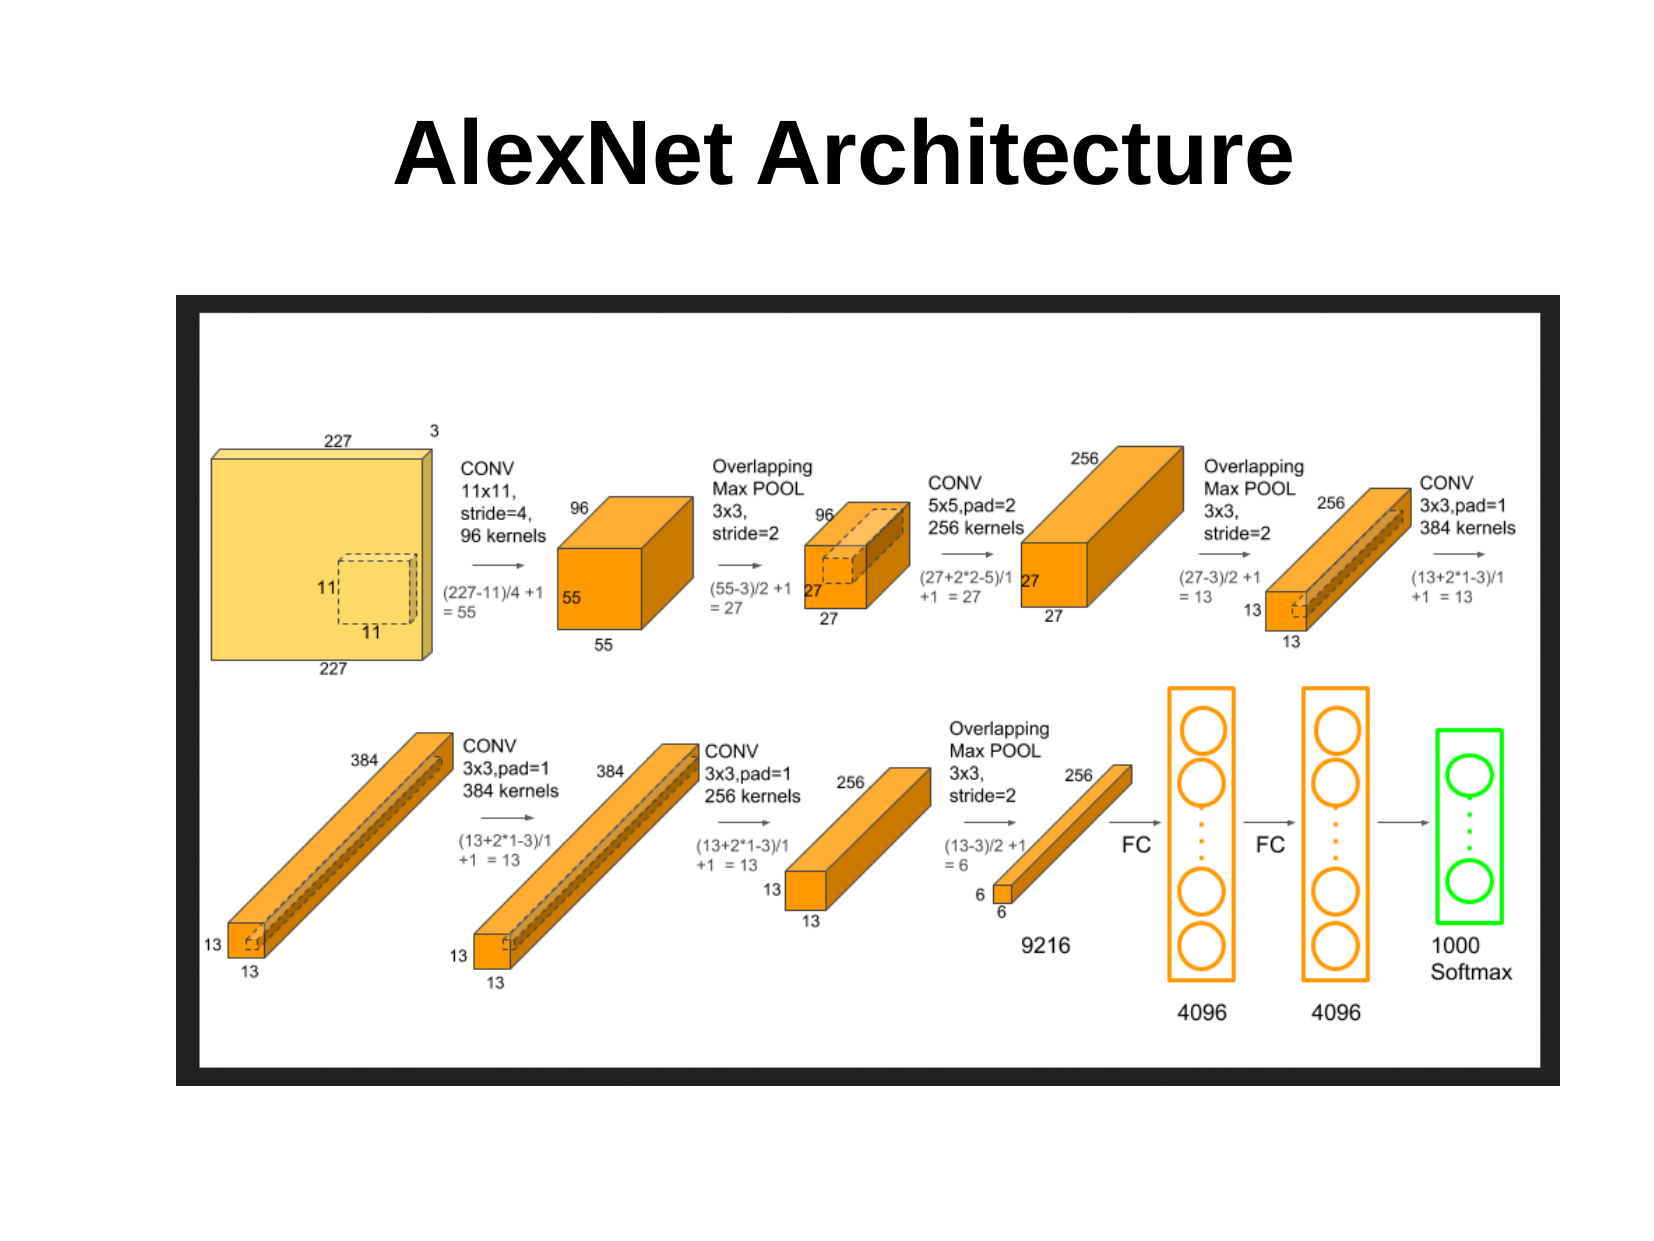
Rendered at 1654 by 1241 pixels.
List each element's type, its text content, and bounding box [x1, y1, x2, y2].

picture [176, 295, 1560, 1086]
title AlexNet Architecture [82, 49, 1571, 257]
